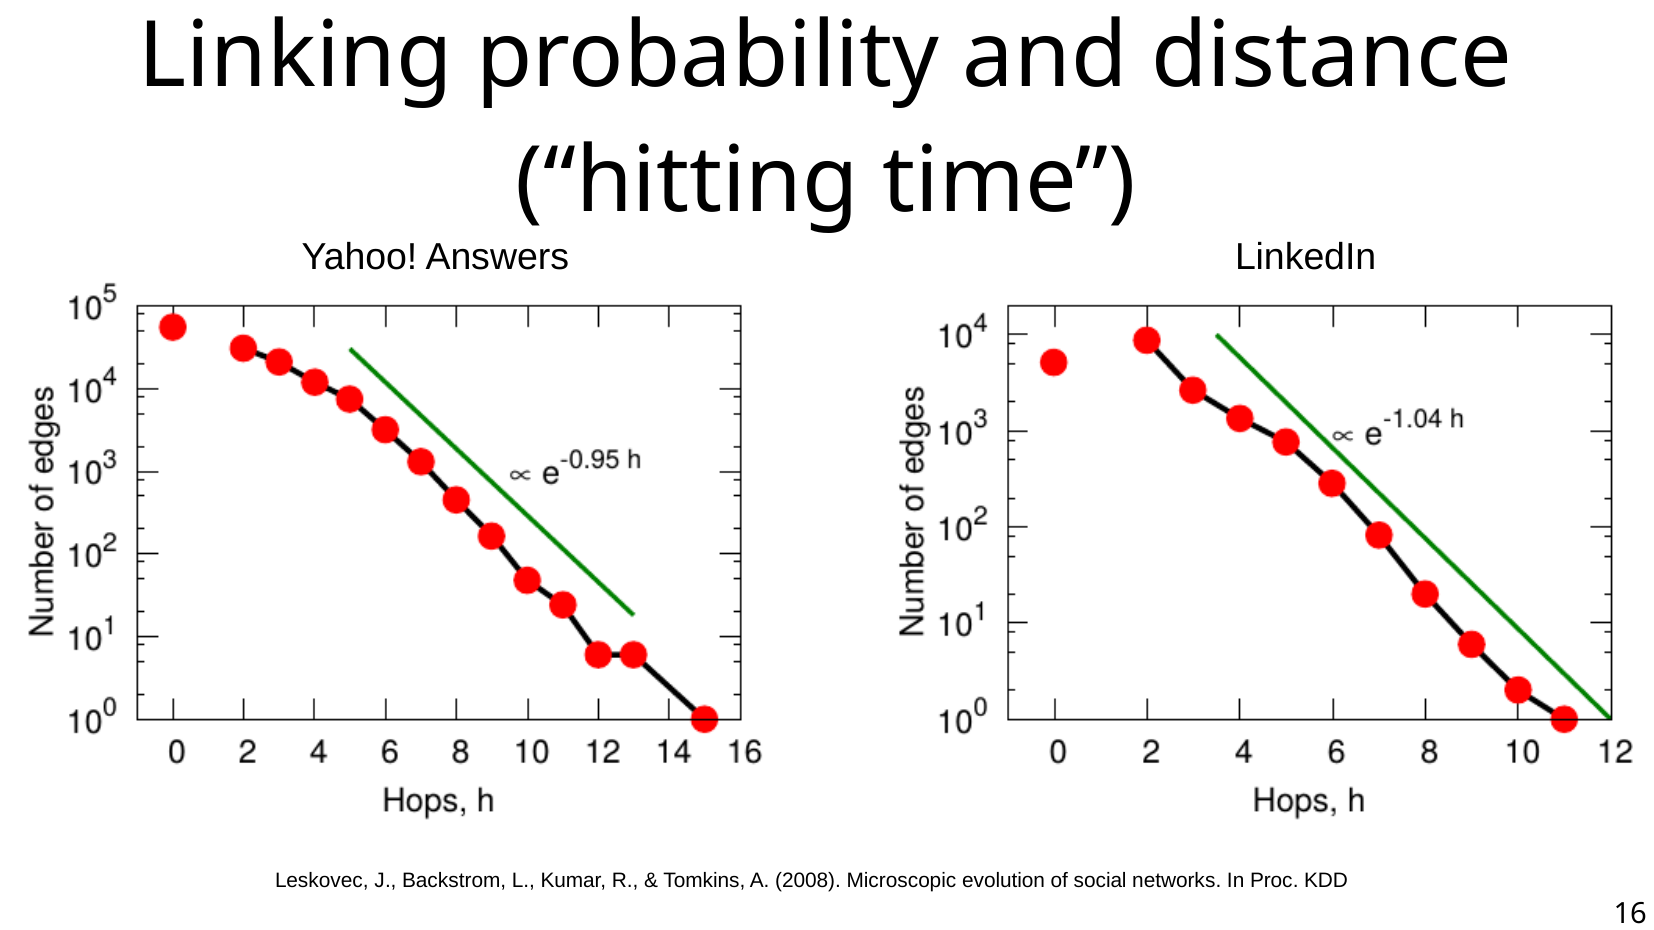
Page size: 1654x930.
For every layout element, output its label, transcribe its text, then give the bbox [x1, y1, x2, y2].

text_box Leskovec, J., Backstrom, L., Kumar, R., & Tomkins, A. (2008). Microscopic evolution of social networks. In Proc. KDD [182, 861, 1441, 916]
text_box Yahoo! Answers [286, 227, 612, 278]
title Linking probability and distance (“hitting time”) [82, 1, 1571, 225]
text_box LinkedIn [1143, 227, 1469, 278]
picture [18, 274, 1647, 832]
